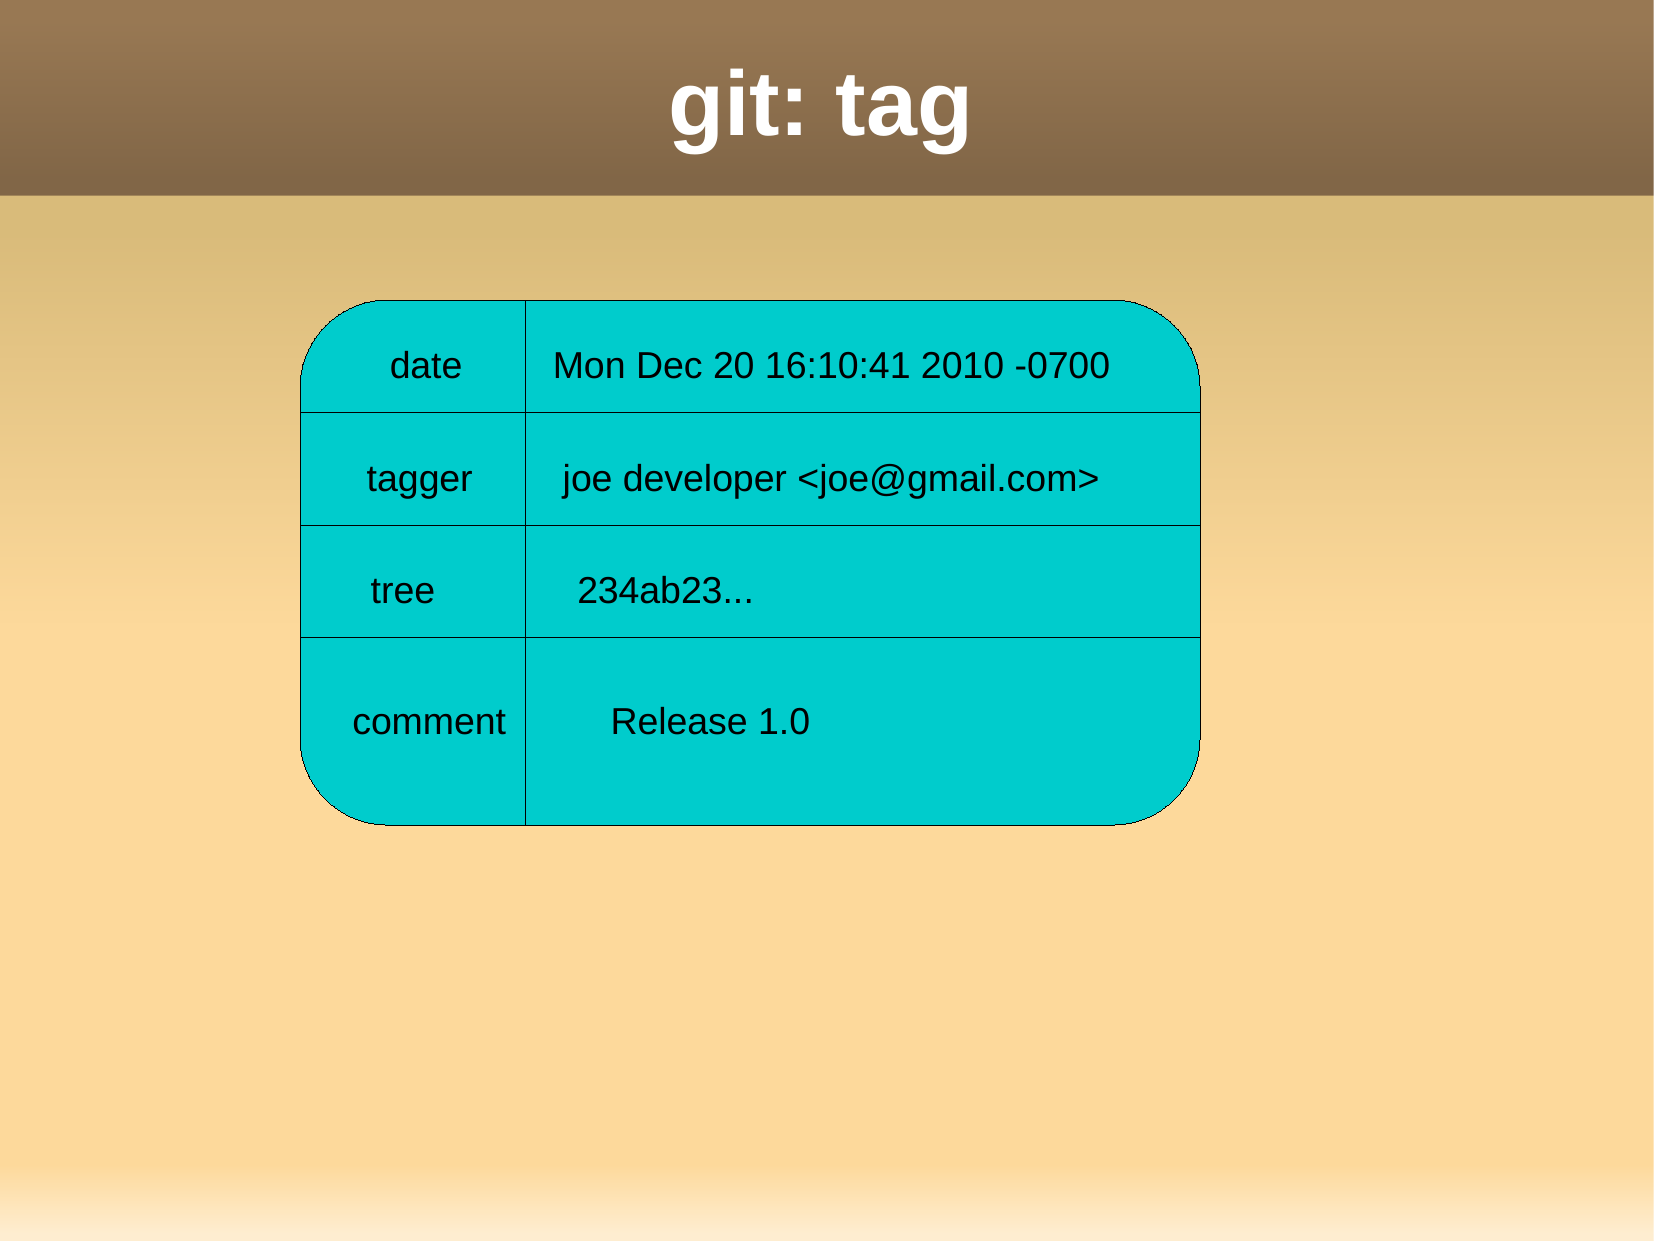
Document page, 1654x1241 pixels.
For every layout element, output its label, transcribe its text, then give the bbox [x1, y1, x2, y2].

text_box date [375, 337, 478, 395]
title git: tag [76, 7, 1565, 200]
text_box Release 1.0 [595, 693, 826, 751]
text_box 234ab23... [562, 562, 769, 620]
text_box [526, 413, 1201, 525]
text_box [300, 526, 525, 637]
text_box tree [355, 562, 451, 620]
text_box [300, 413, 525, 525]
text_box [526, 300, 1201, 412]
text_box [526, 638, 1201, 826]
text_box [300, 300, 525, 412]
picture [0, 0, 1654, 1241]
text_box tagger [351, 450, 488, 507]
text_box Mon Dec 20 16:10:41 2010 -0700 [538, 337, 1126, 395]
text_box [300, 638, 525, 826]
text_box [526, 526, 1201, 637]
text_box comment [337, 693, 522, 751]
text_box joe developer <joe@gmail.com> [547, 450, 1126, 507]
